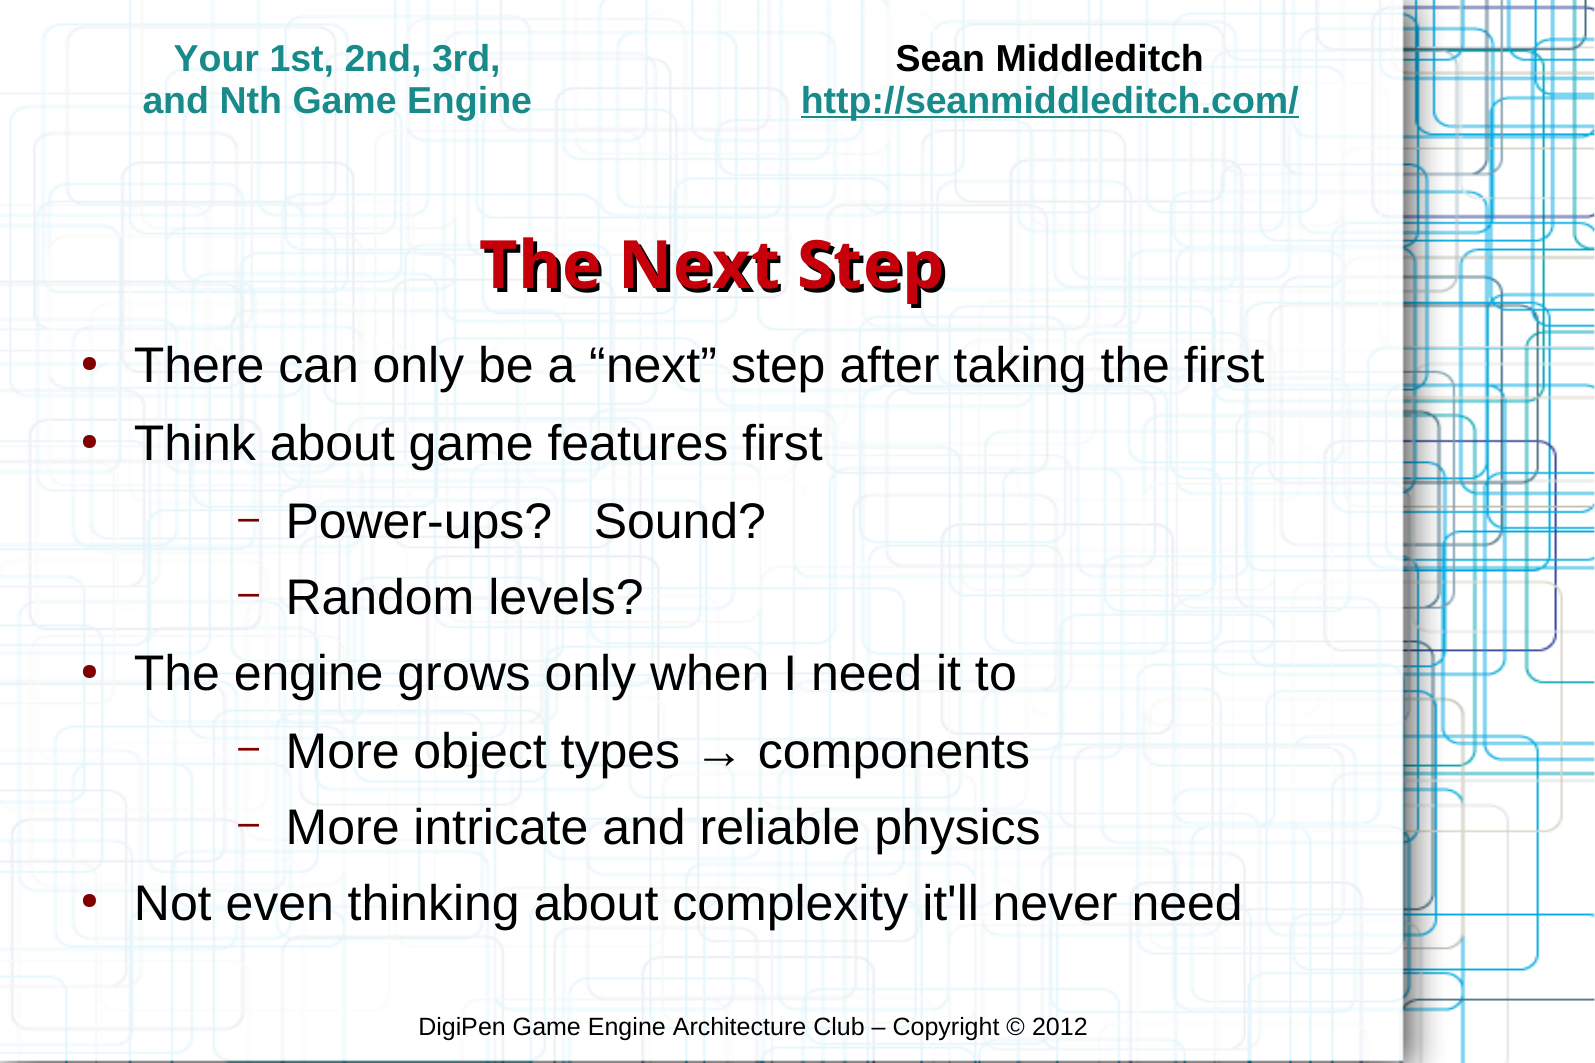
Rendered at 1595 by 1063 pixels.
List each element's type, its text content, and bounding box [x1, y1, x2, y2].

picture [0, 0, 1595, 1063]
list DigiPen Game Engine Architecture Club – Copyright © 2012 [75, 1012, 1363, 1051]
list Your 1st, 2nd, 3rd, and Nth Game Engine [75, 37, 601, 151]
list Sean Middleditch http://seanmiddleditch.com/ [787, 37, 1313, 151]
title The Next Step [75, 225, 1351, 301]
list There can only be a “next” step after taking the first Think about game features first Power-ups? Sound? Random levels? The engine grows only when I need it to More object types → components More intricate and reliable physics Not even thinking about complexity it'll never need [63, 337, 1351, 976]
